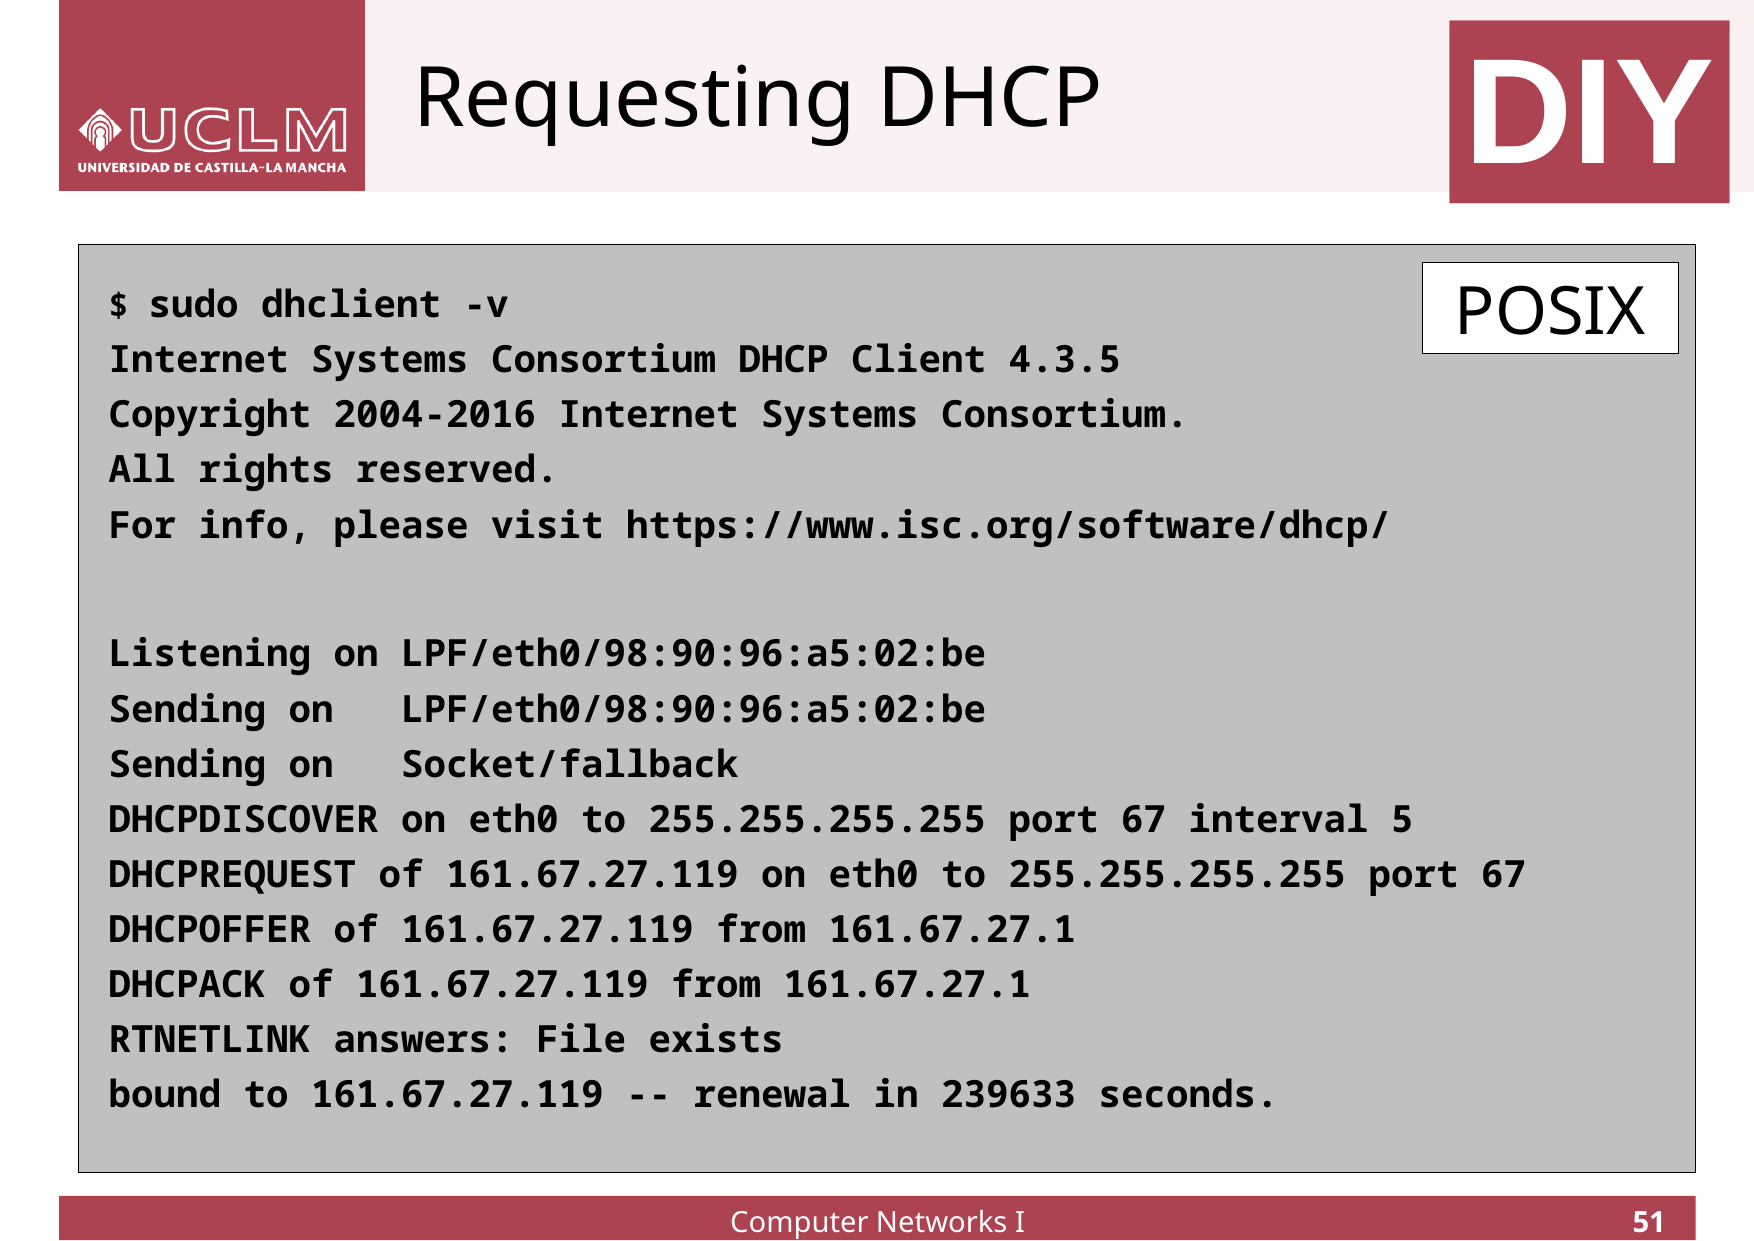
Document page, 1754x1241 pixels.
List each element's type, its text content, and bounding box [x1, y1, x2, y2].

title Requesting DHCP [413, 0, 1667, 198]
list POSIX [1422, 262, 1679, 354]
text_box $ sudo dhclient -v Internet Systems Consortium DHCP Client 4.3.5 Copyright 2004-2016 Internet Systems Consortium. All rights reserved. For info, please visit https://www.isc.org/software/dhcp/ Listening on LPF/eth0/98:90:96:a5:02:be Sending on LPF/eth0/98:90:96:a5:02:be Sending on Socket/fallback DHCPDISCOVER on eth0 to 255.255.255.255 port 67 interval 5 DHCPREQUEST of 161.67.27.119 on eth0 to 255.255.255.255 port 67 DHCPOFFER of 161.67.27.119 from 161.67.27.1 DHCPACK of 161.67.27.119 from 161.67.27.1 RTNETLINK answers: File exists bound to 161.67.27.119 -- renewal in 239633 seconds. [78, 244, 1696, 1173]
text_box DIY [1449, 20, 1730, 204]
picture [59, 0, 365, 191]
